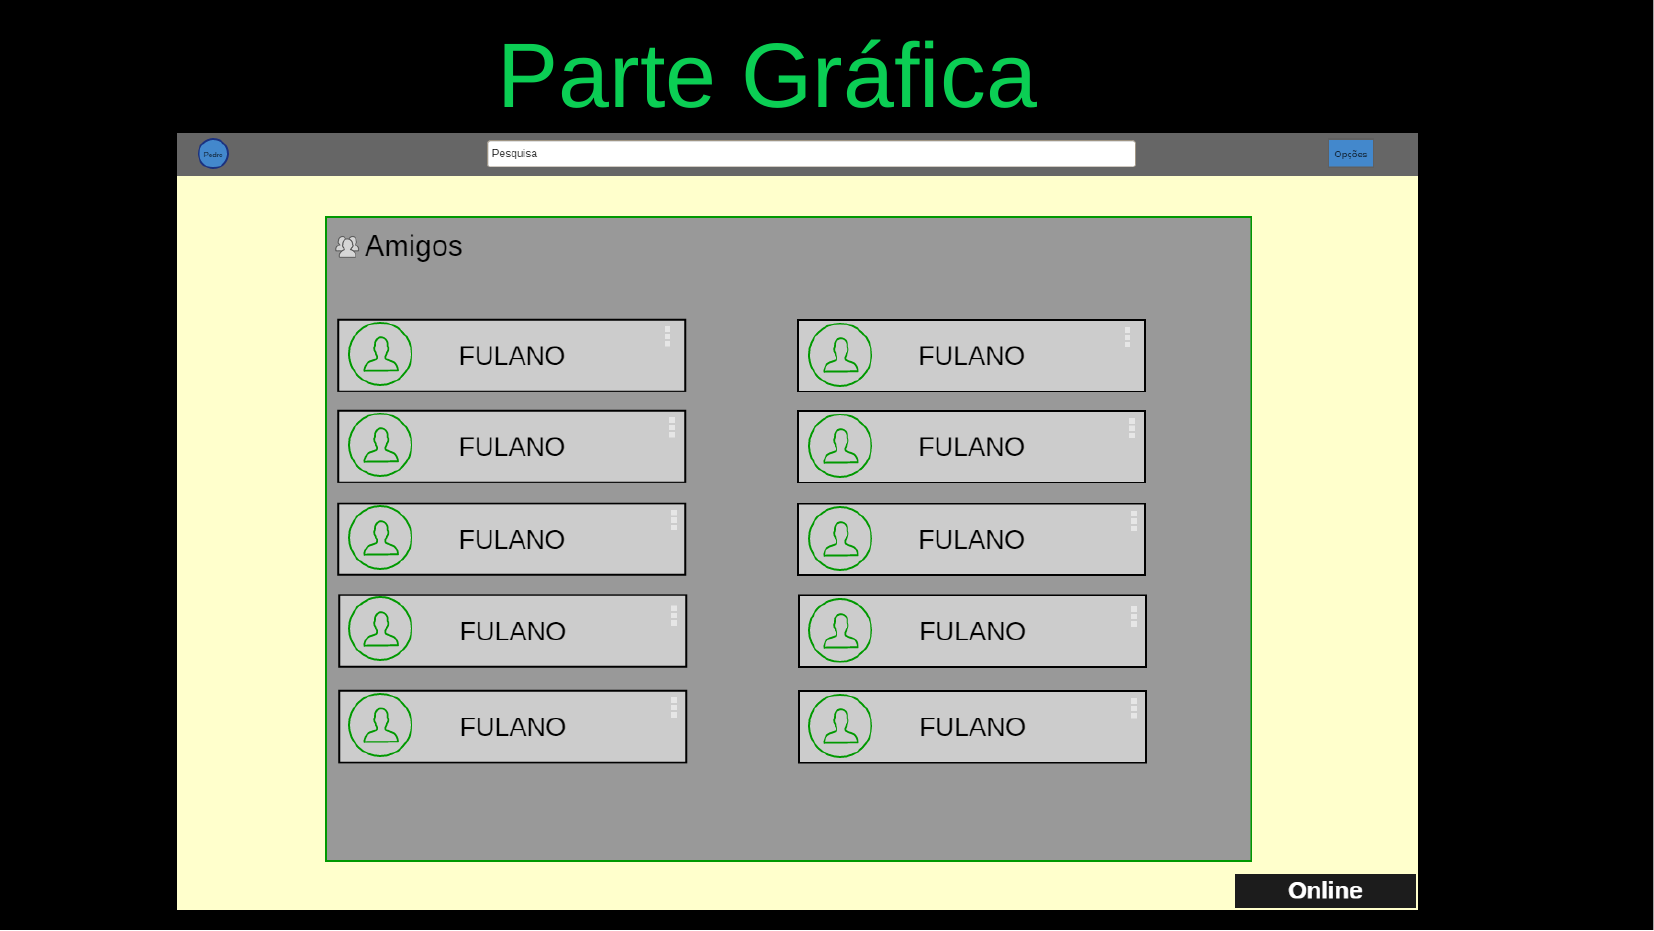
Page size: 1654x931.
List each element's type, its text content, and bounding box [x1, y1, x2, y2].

picture [177, 133, 1418, 910]
title Parte Gráfica [23, 0, 1512, 154]
